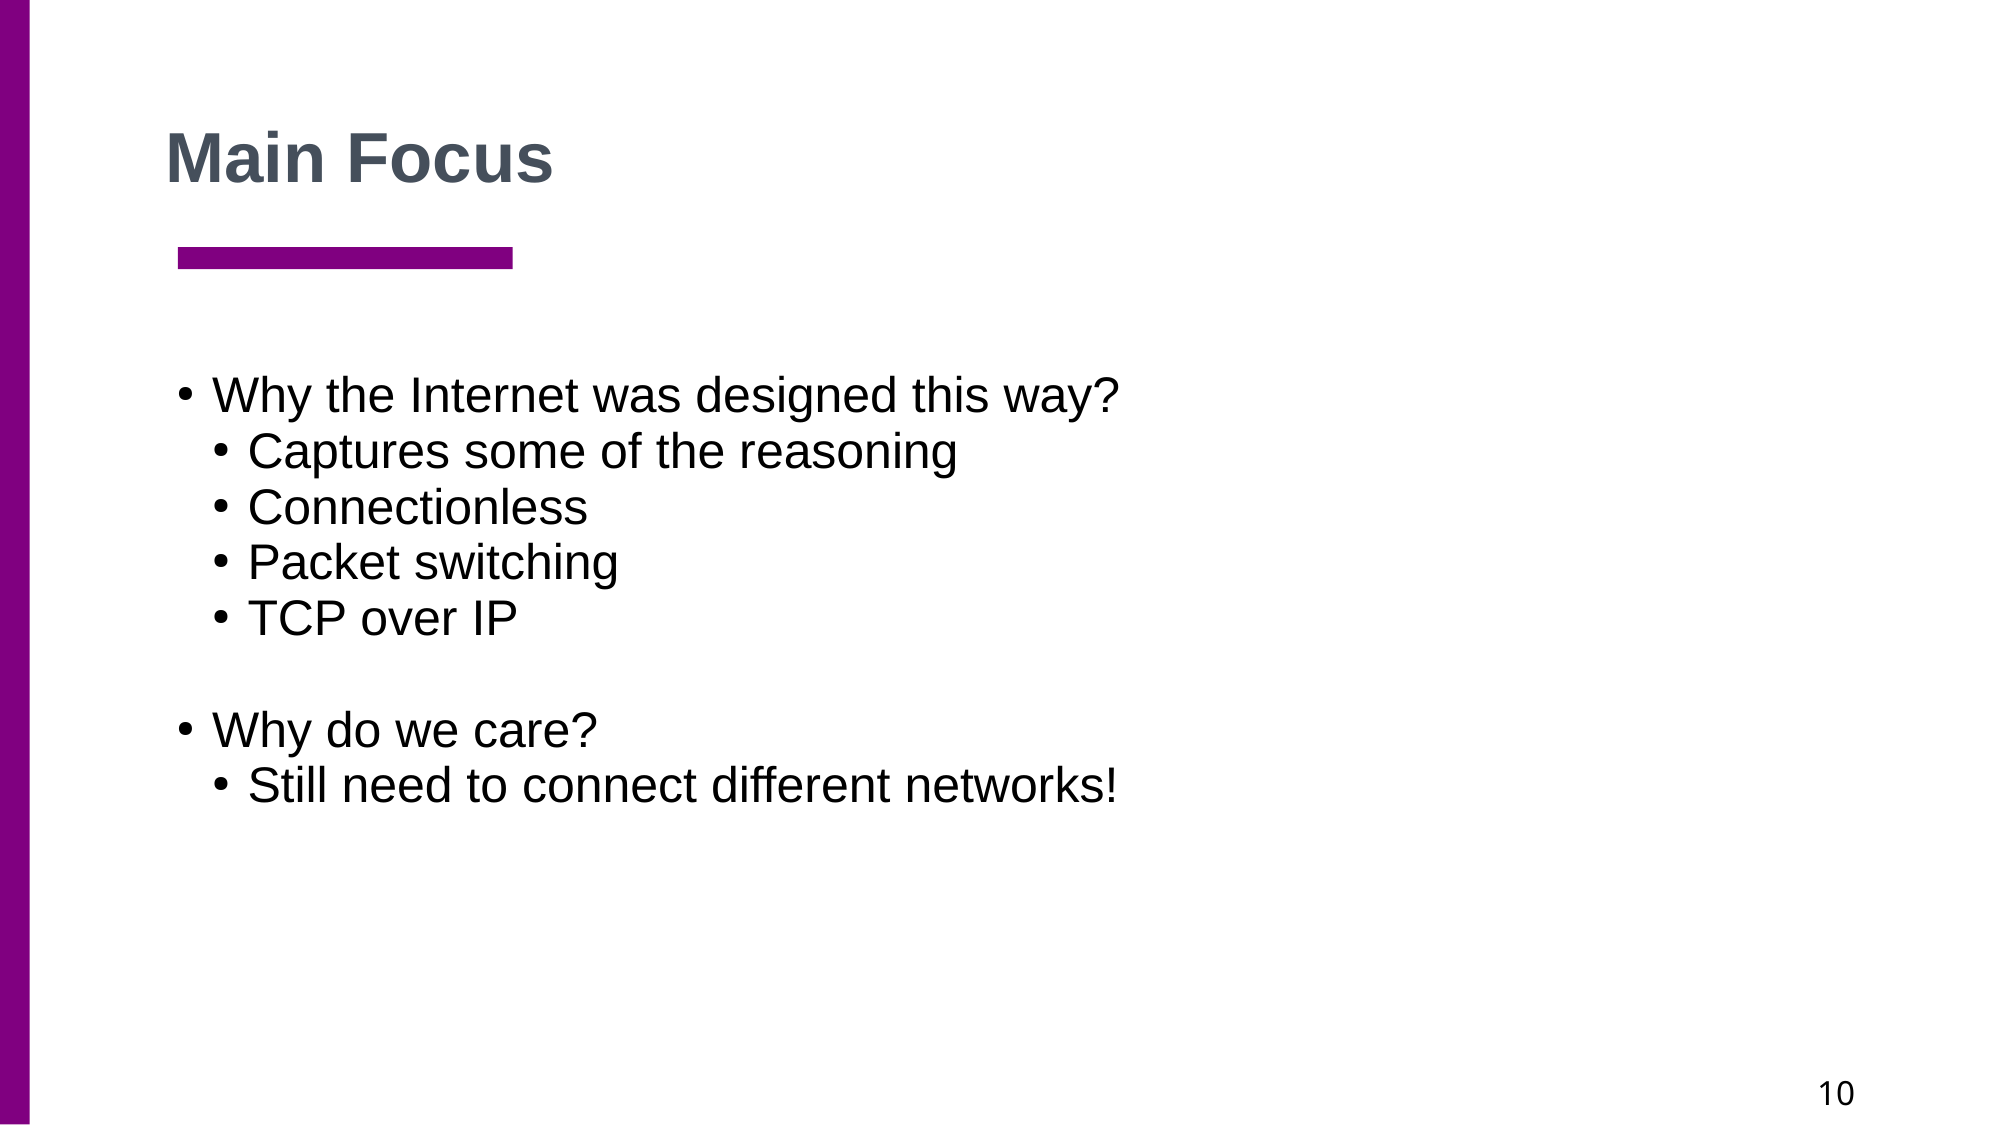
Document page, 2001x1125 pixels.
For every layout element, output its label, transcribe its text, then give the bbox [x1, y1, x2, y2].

text_box Main Focus [151, 0, 1849, 212]
text_box Why the Internet was designed this way? Captures some of the reasoning Connectionless Packet switching TCP over IP Why do we care? Still need to connect different networks! [161, 360, 2000, 1005]
